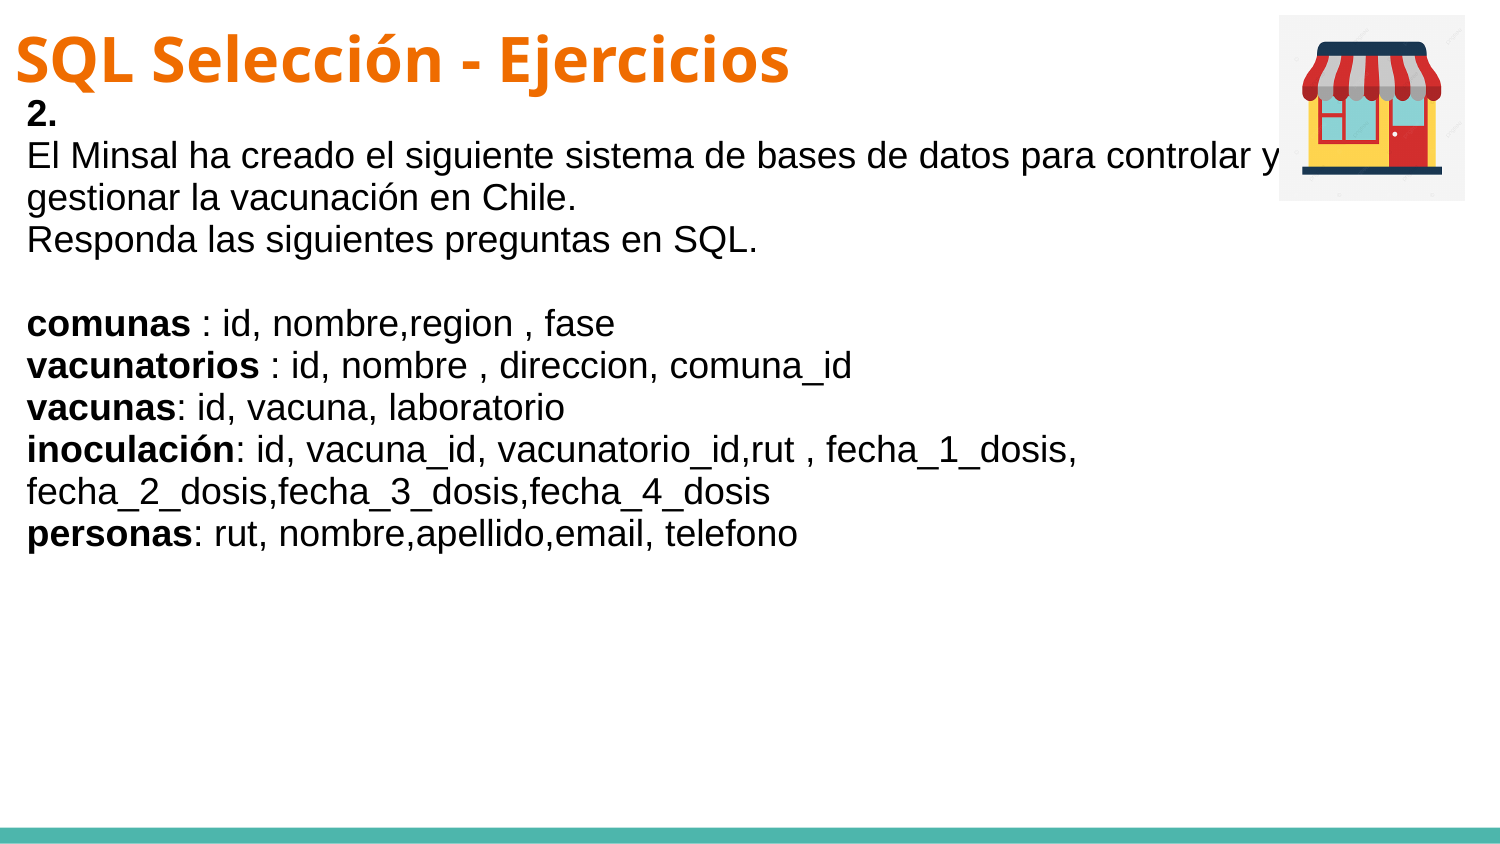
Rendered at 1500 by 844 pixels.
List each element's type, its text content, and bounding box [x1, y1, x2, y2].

text_box 2. El Minsal ha creado el siguiente sistema de bases de datos para controlar y gestionar la vacunación en Chile. Responda las siguientes preguntas en SQL. comunas : id, nombre,region , fase vacunatorios : id, nombre , direccion, comuna_id vacunas: id, vacuna, laboratorio inoculación: id, vacuna_id, vacunatorio_id,rut , fecha_1_dosis, fecha_2_dosis,fecha_3_dosis,fecha_4_dosis personas: rut, nombre,apellido,email, telefono [11, 84, 1300, 562]
picture [1279, 15, 1465, 201]
title SQL Selección - Ejercicios [0, 0, 1398, 116]
